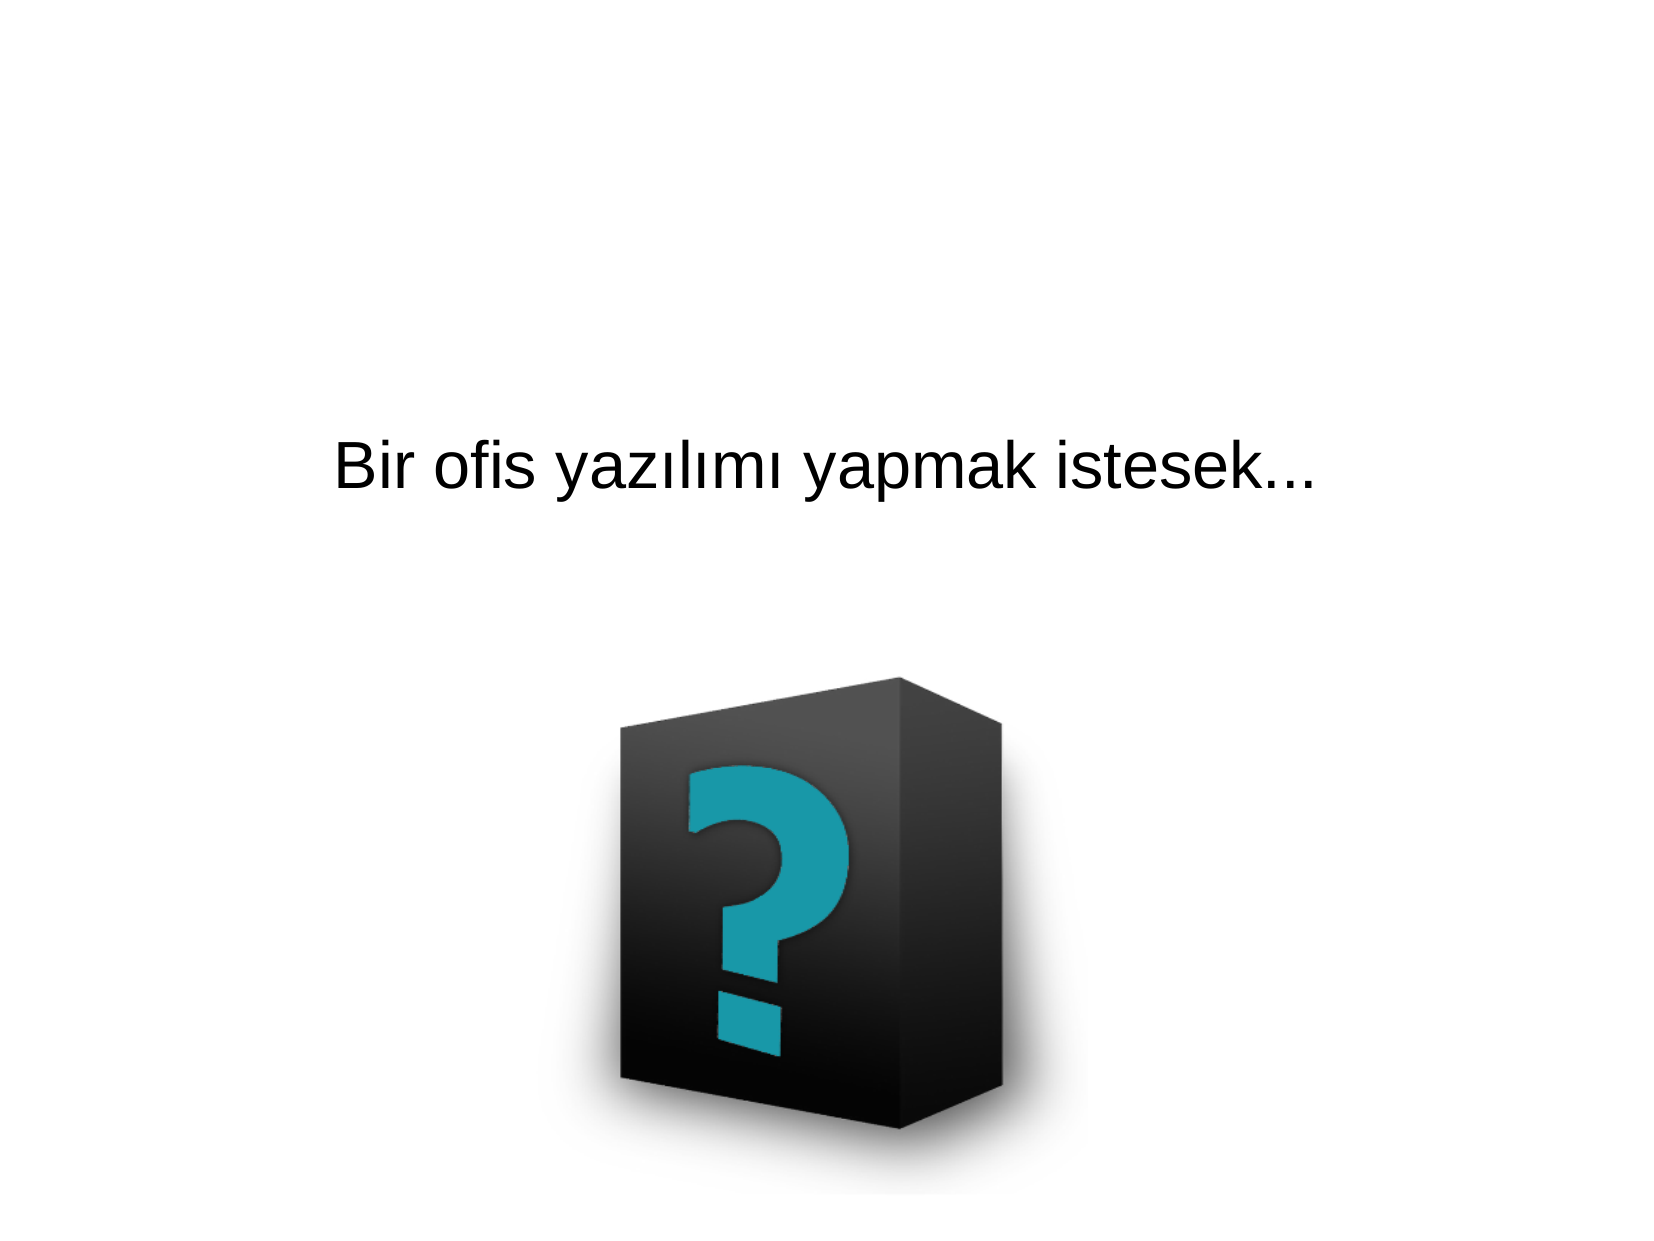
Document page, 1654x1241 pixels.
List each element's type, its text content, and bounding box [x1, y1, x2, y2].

picture [536, 674, 1088, 1196]
subtitle Bir ofis yazılımı yapmak istesek... [82, 130, 1571, 950]
